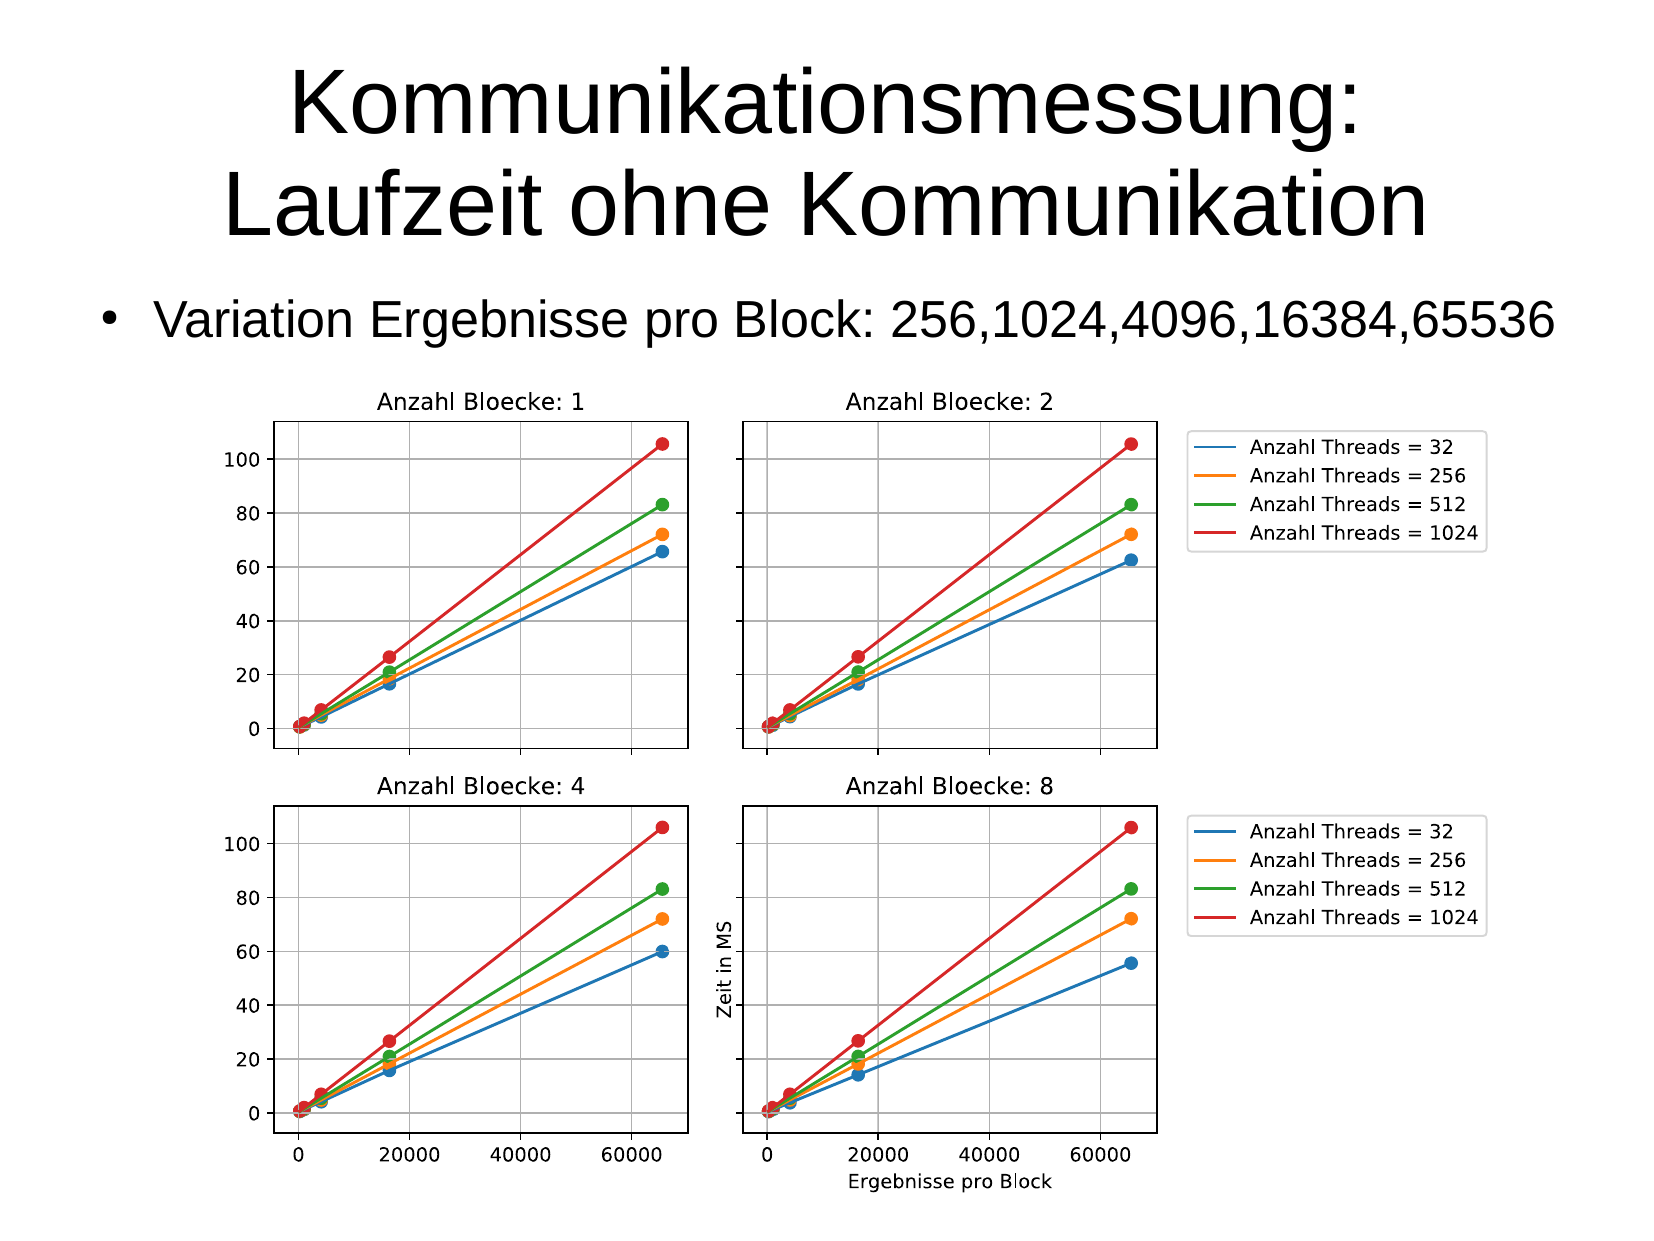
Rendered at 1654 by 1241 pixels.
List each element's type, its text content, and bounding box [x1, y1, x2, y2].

picture [209, 377, 1501, 1205]
title Kommunikationsmessung: Laufzeit ohne Kommunikation [82, 49, 1571, 257]
list Variation Ergebnisse pro Block: 256,1024,4096,16384,65536 [82, 290, 1571, 1109]
